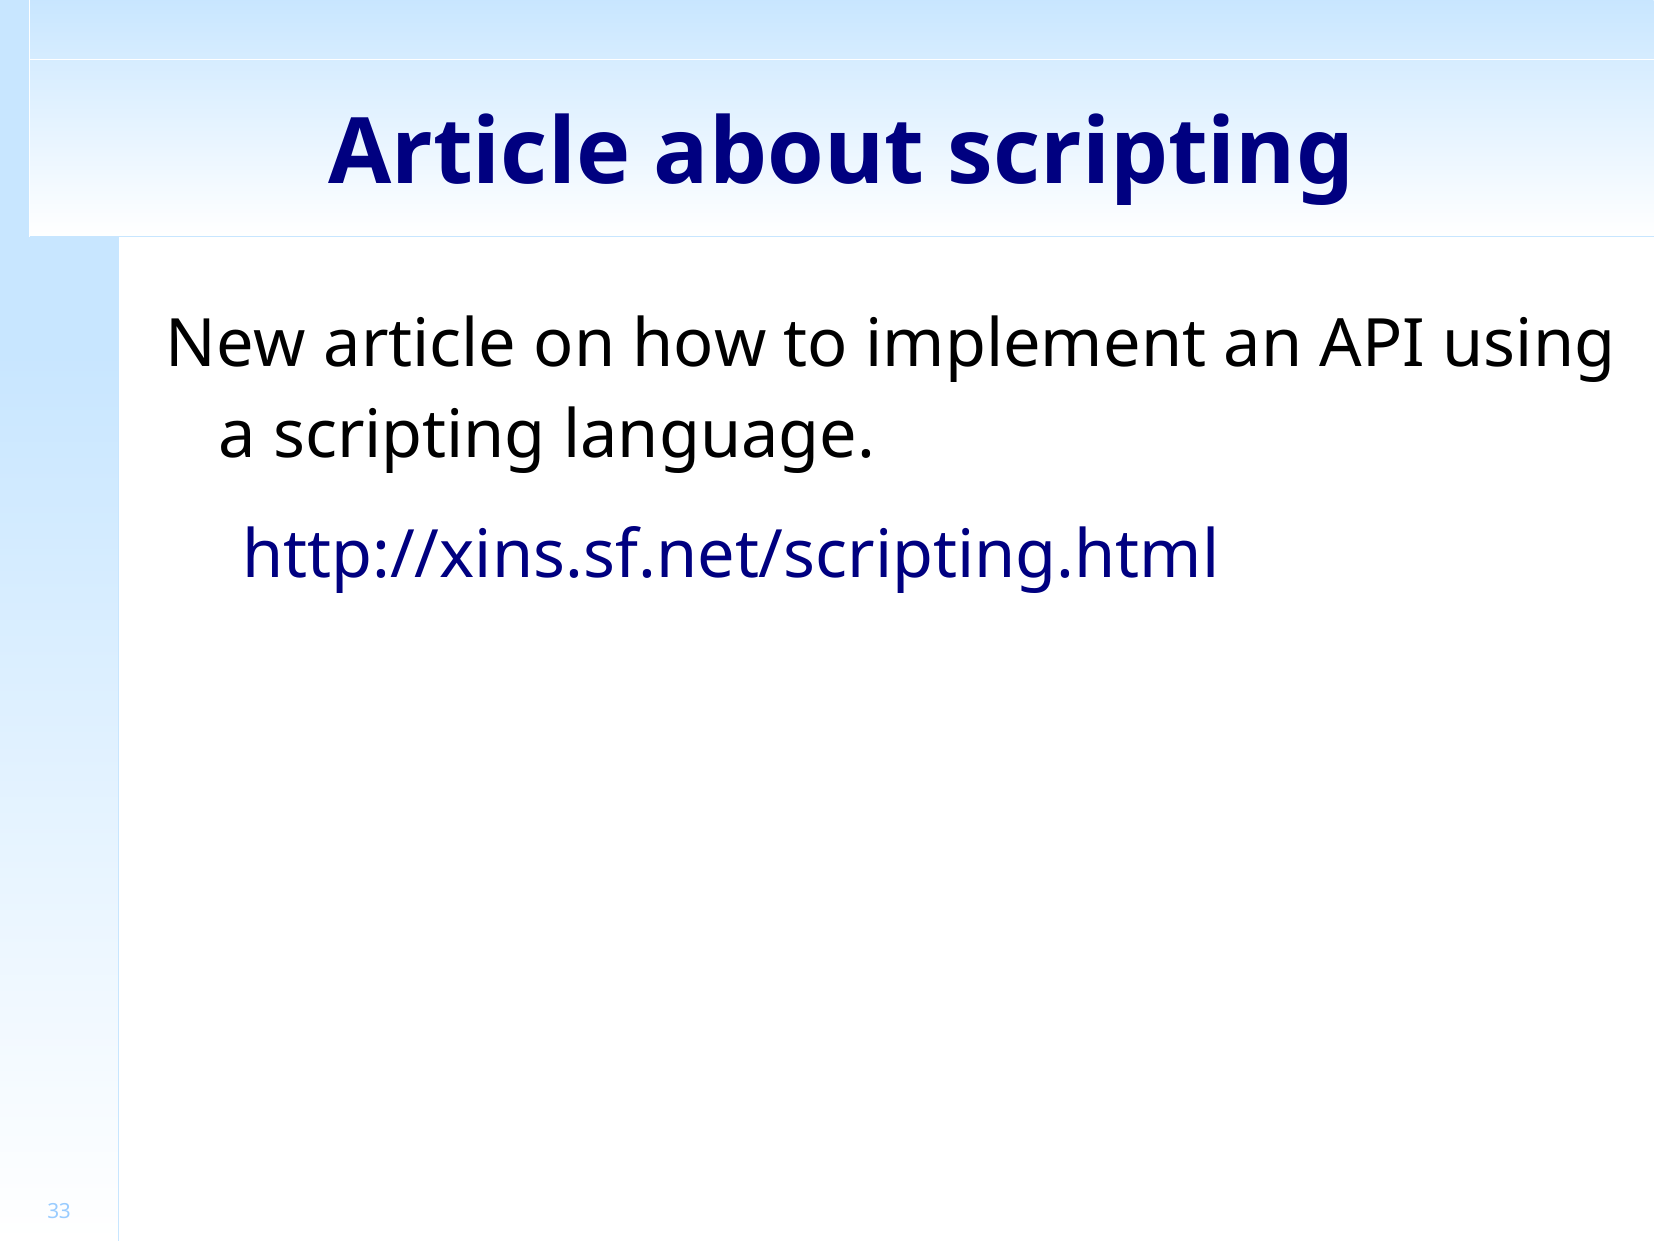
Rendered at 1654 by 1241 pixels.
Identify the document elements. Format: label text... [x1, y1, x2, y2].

title Article about scripting [29, 59, 1654, 237]
list New article on how to implement an API using a scripting language. http://xins.sf.net/scripting.html [147, 295, 1625, 1182]
